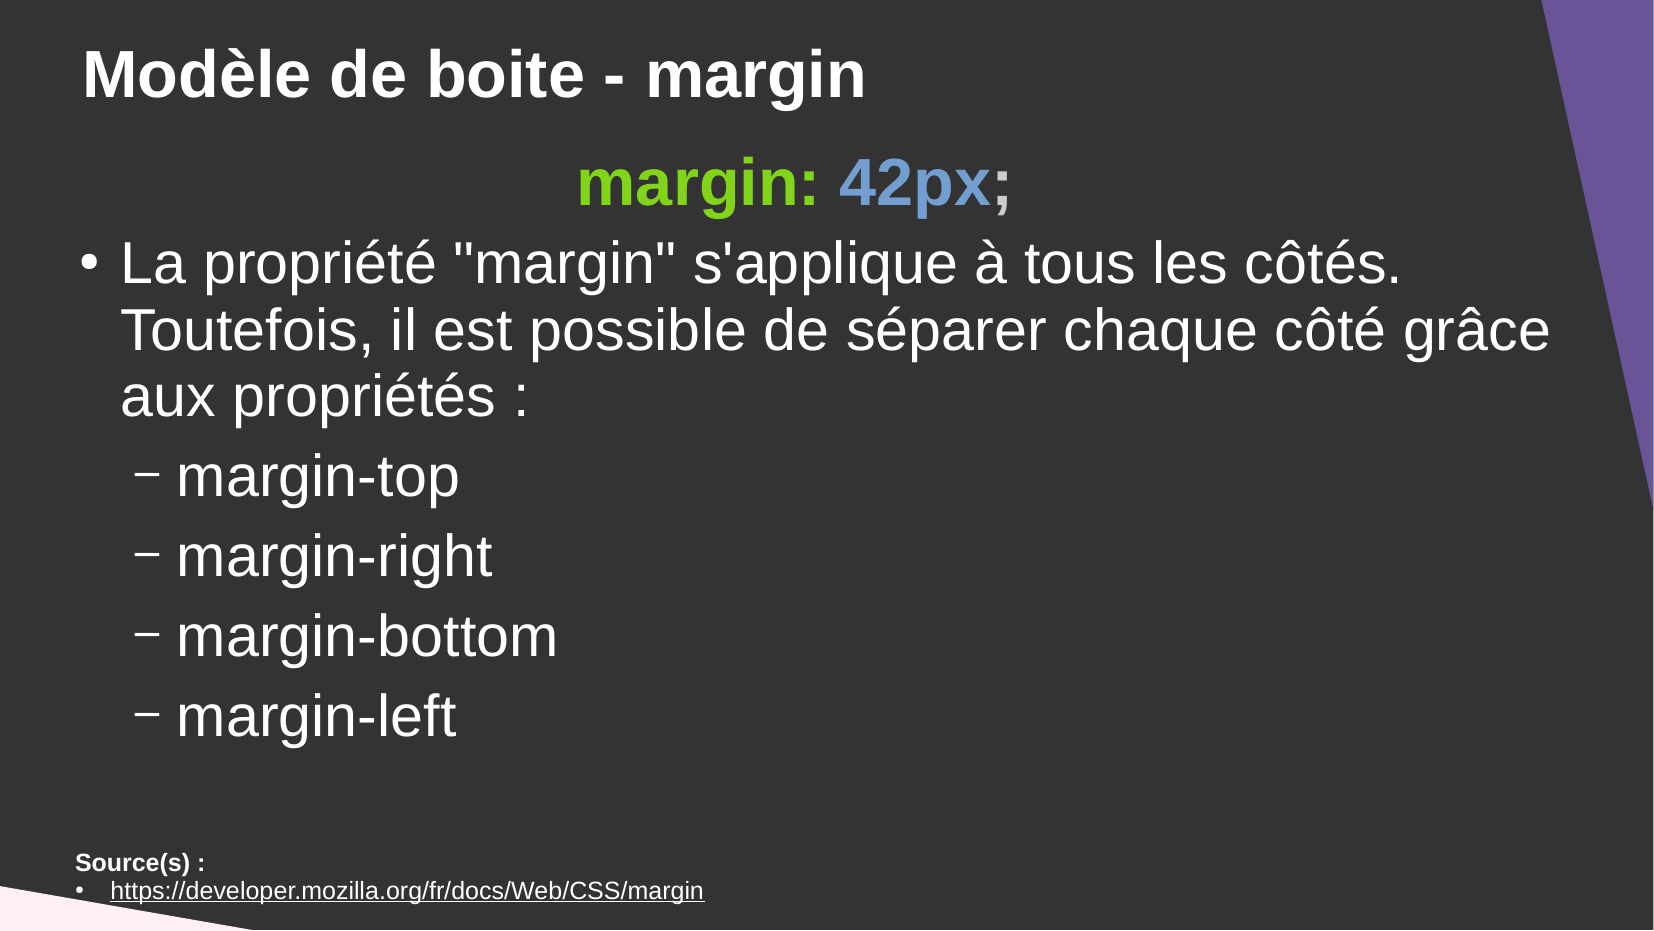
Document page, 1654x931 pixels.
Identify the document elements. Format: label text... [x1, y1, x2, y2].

text_box Source(s) : https://developer.mozilla.org/fr/docs/Web/CSS/margin [60, 805, 1546, 913]
text_box [1541, 0, 1654, 513]
list La propriété "margin" s'applique à tous les côtés. Toutefois, il est possible de séparer chaque côté grâce aux propriétés : margin-top margin-right margin-bottom margin-left [64, 230, 1604, 753]
text_box margin: 42px; [507, 137, 1083, 231]
text_box [0, 886, 258, 931]
title Modèle de boite - margin [82, 37, 1312, 112]
